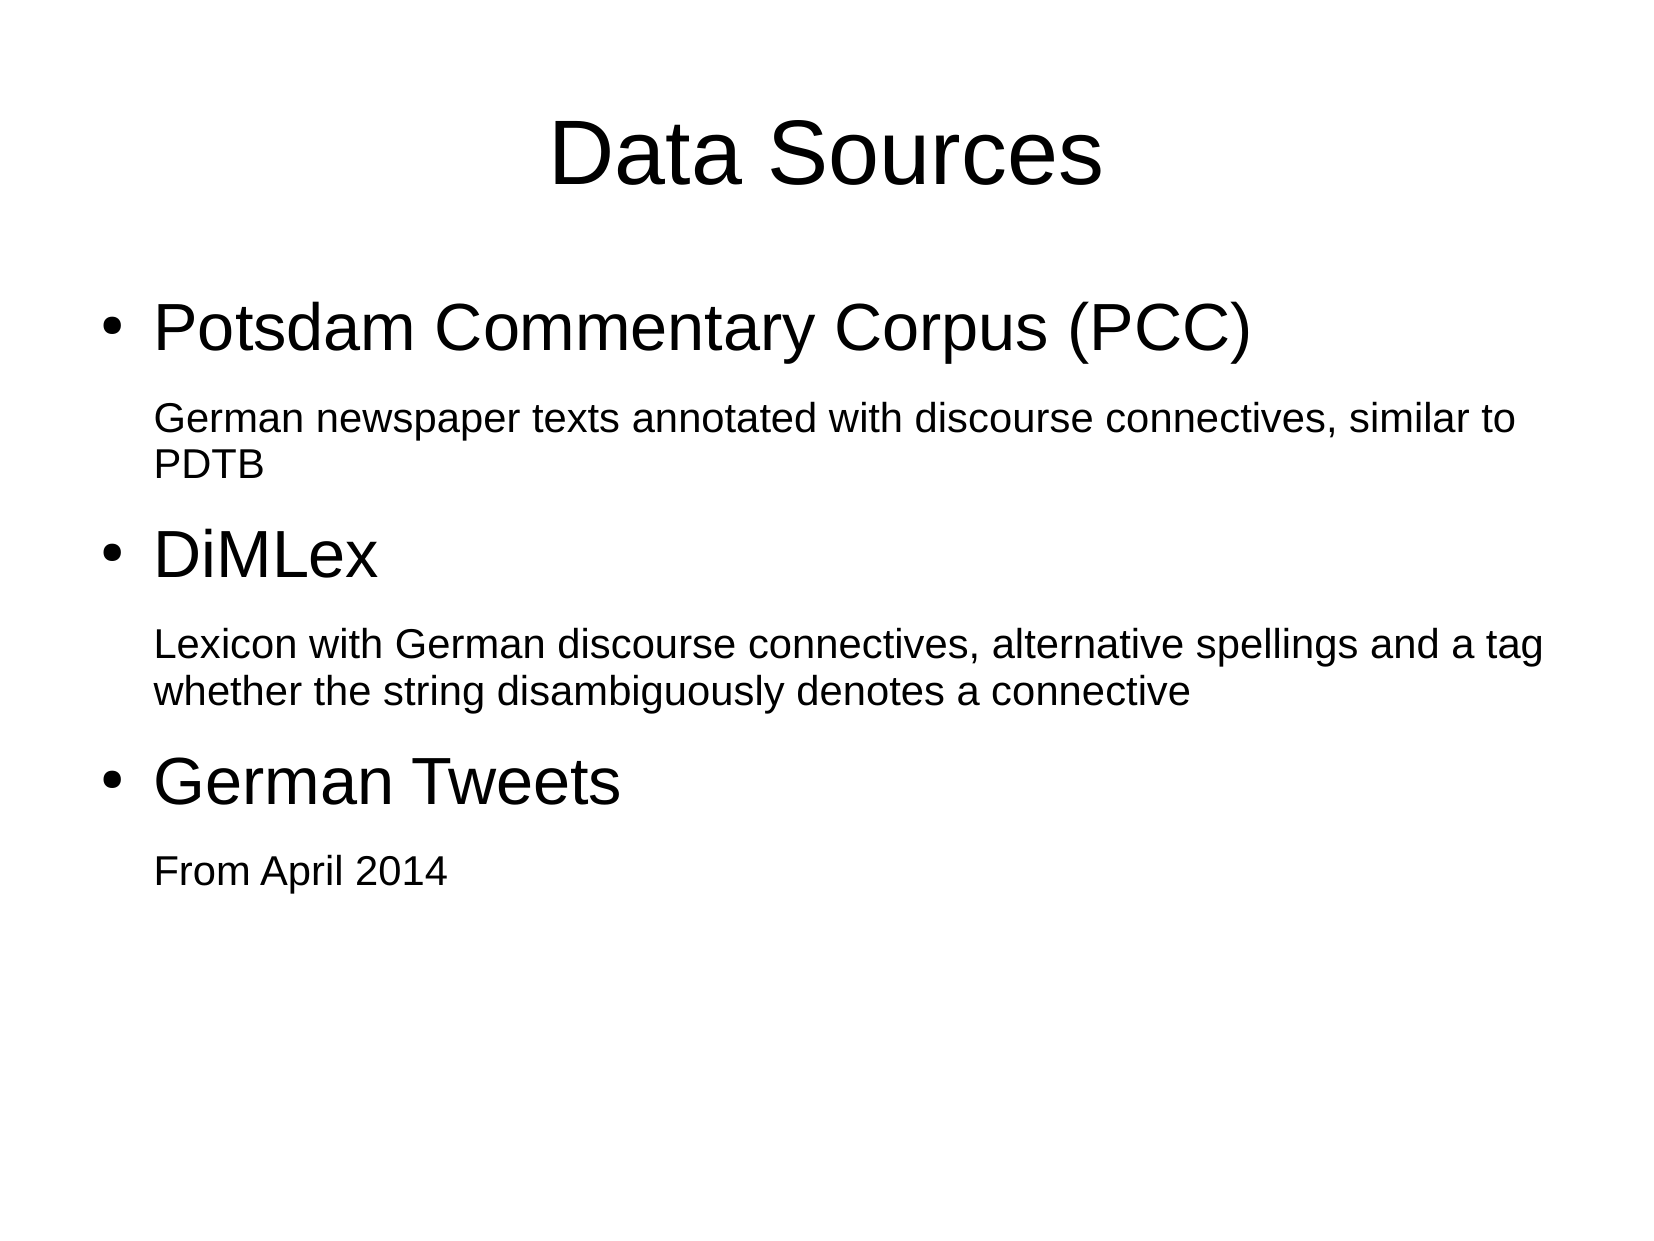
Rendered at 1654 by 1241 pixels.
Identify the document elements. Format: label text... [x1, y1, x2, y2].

list Potsdam Commentary Corpus (PCC) German newspaper texts annotated with discourse connectives, similar to PDTB DiMLex Lexicon with German discourse connectives, alternative spellings and a tag whether the string disambiguously denotes a connective German Tweets From April 2014 [82, 290, 1571, 1010]
title Data Sources [82, 49, 1571, 257]
